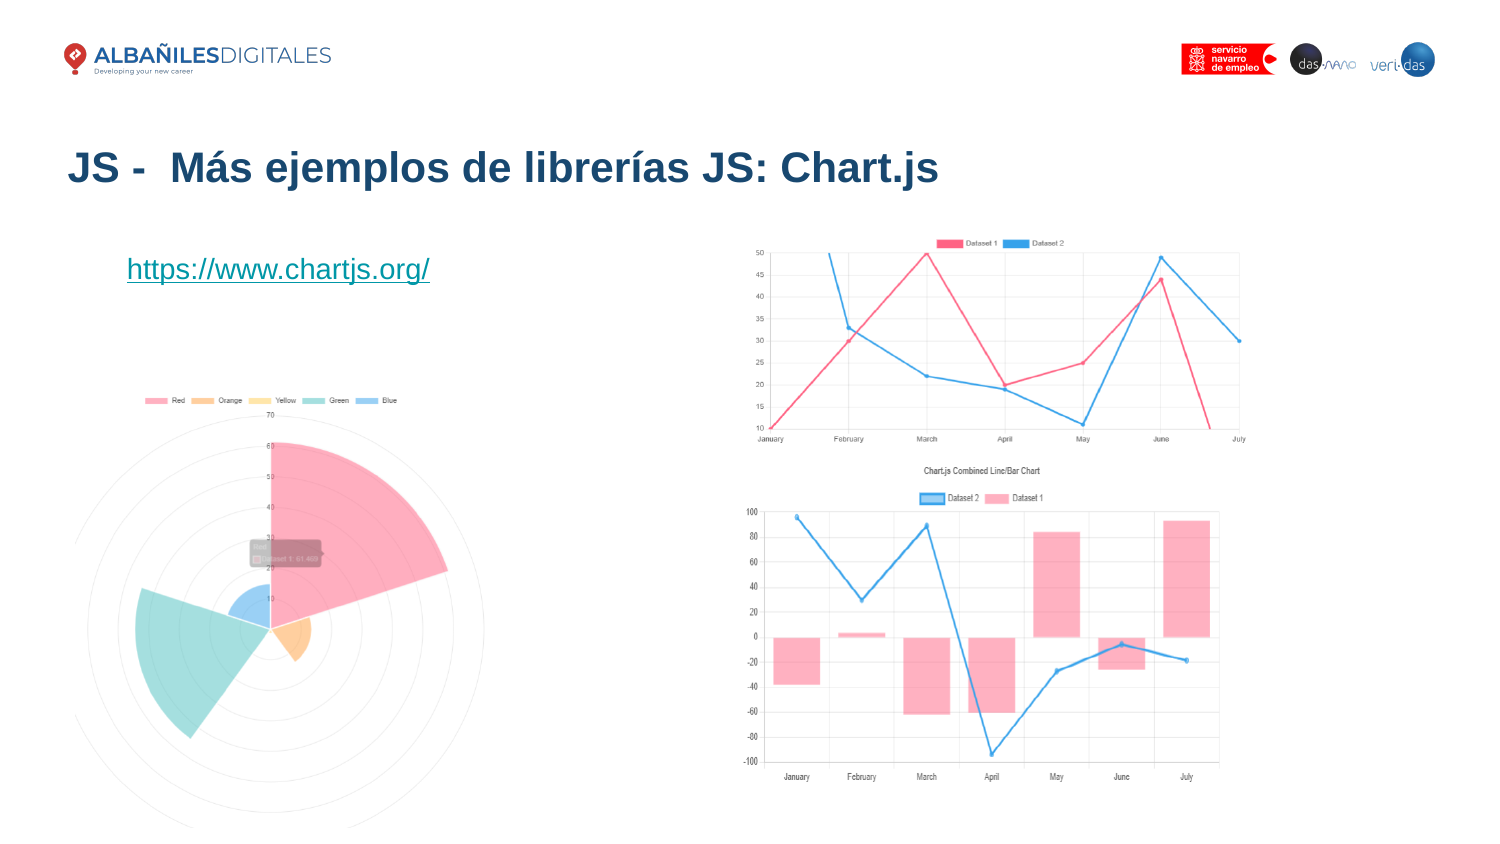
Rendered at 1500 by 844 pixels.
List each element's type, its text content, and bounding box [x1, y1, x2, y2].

text_box JS - Más ejemplos de librerías JS: Chart.js [67, 129, 1169, 191]
picture [1290, 43, 1356, 75]
picture [1181, 43, 1277, 75]
picture [734, 461, 1316, 786]
picture [64, 43, 332, 75]
picture [1370, 42, 1435, 77]
picture [75, 386, 492, 828]
picture [750, 228, 1398, 445]
text_box https://www.chartjs.org/ [111, 235, 604, 301]
